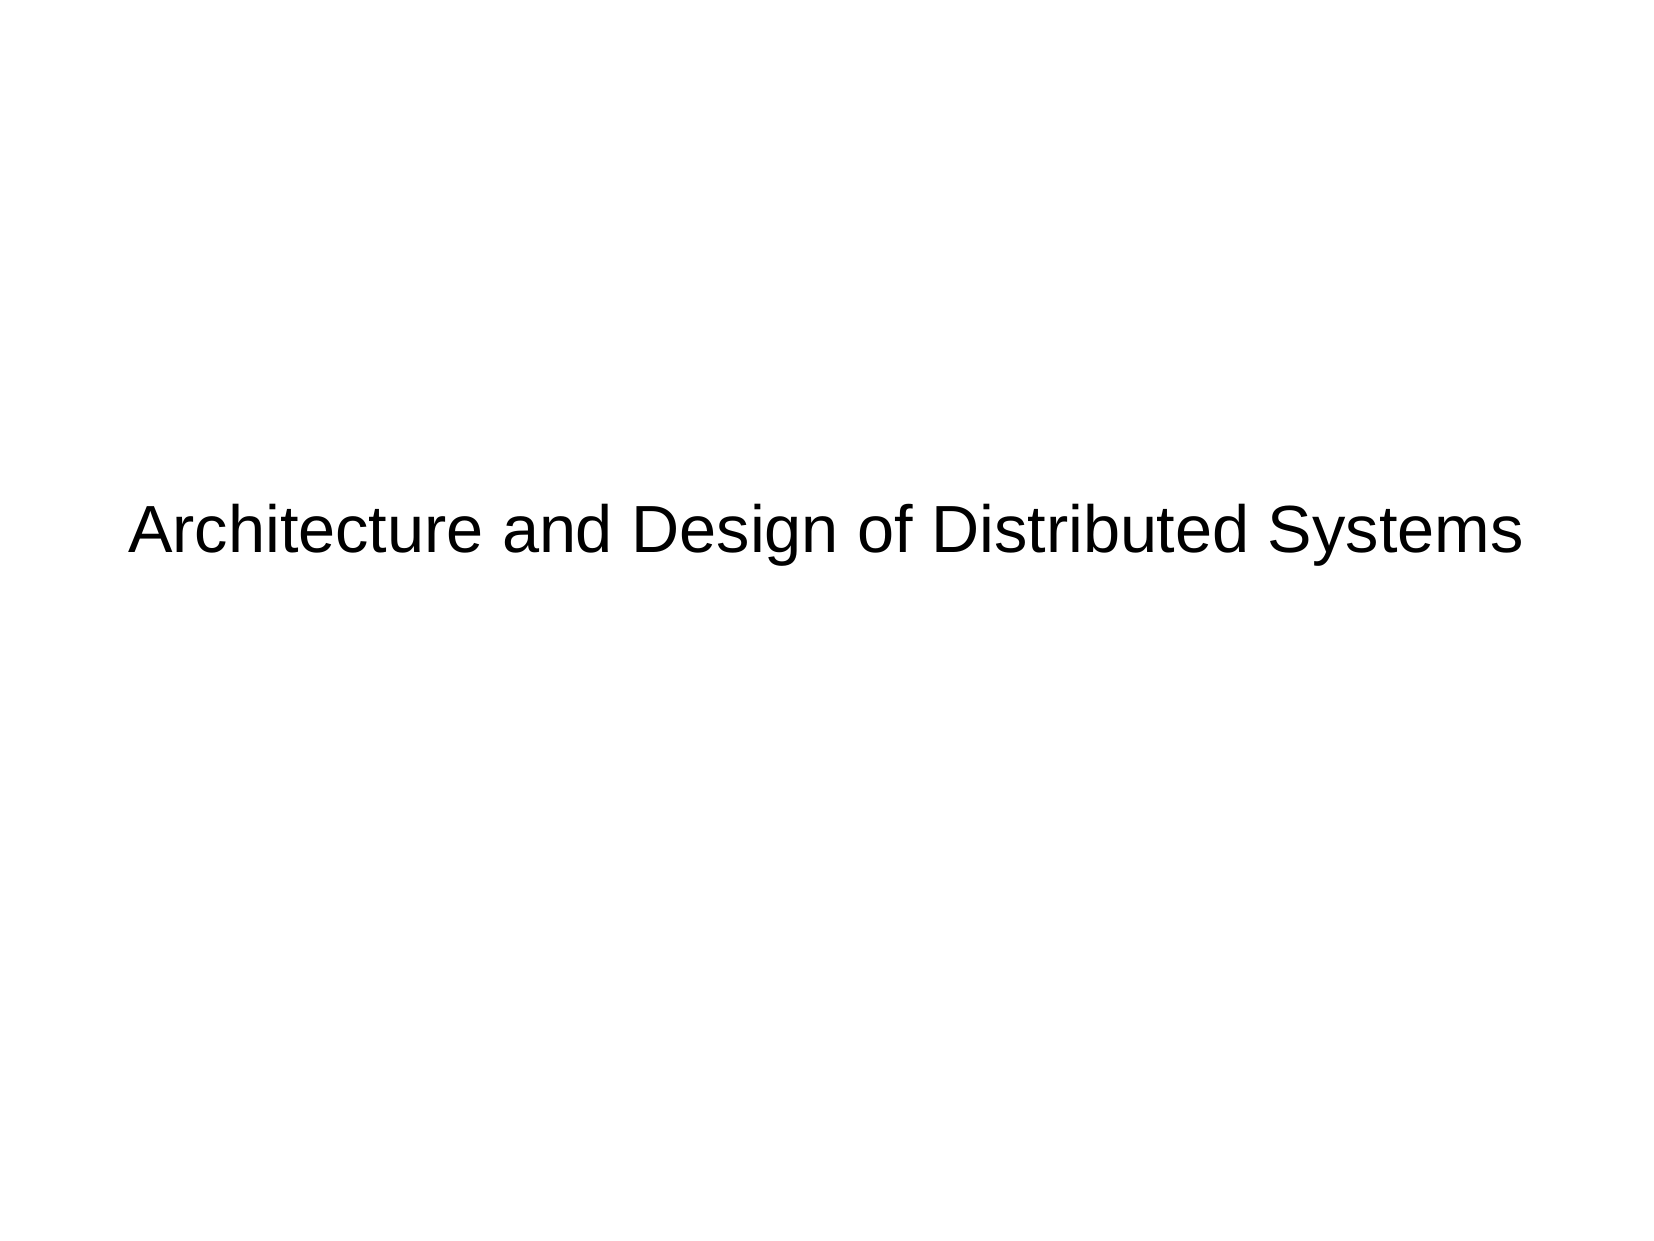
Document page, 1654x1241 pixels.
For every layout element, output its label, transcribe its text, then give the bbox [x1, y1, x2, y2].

subtitle Architecture and Design of Distributed Systems [82, 49, 1571, 1010]
